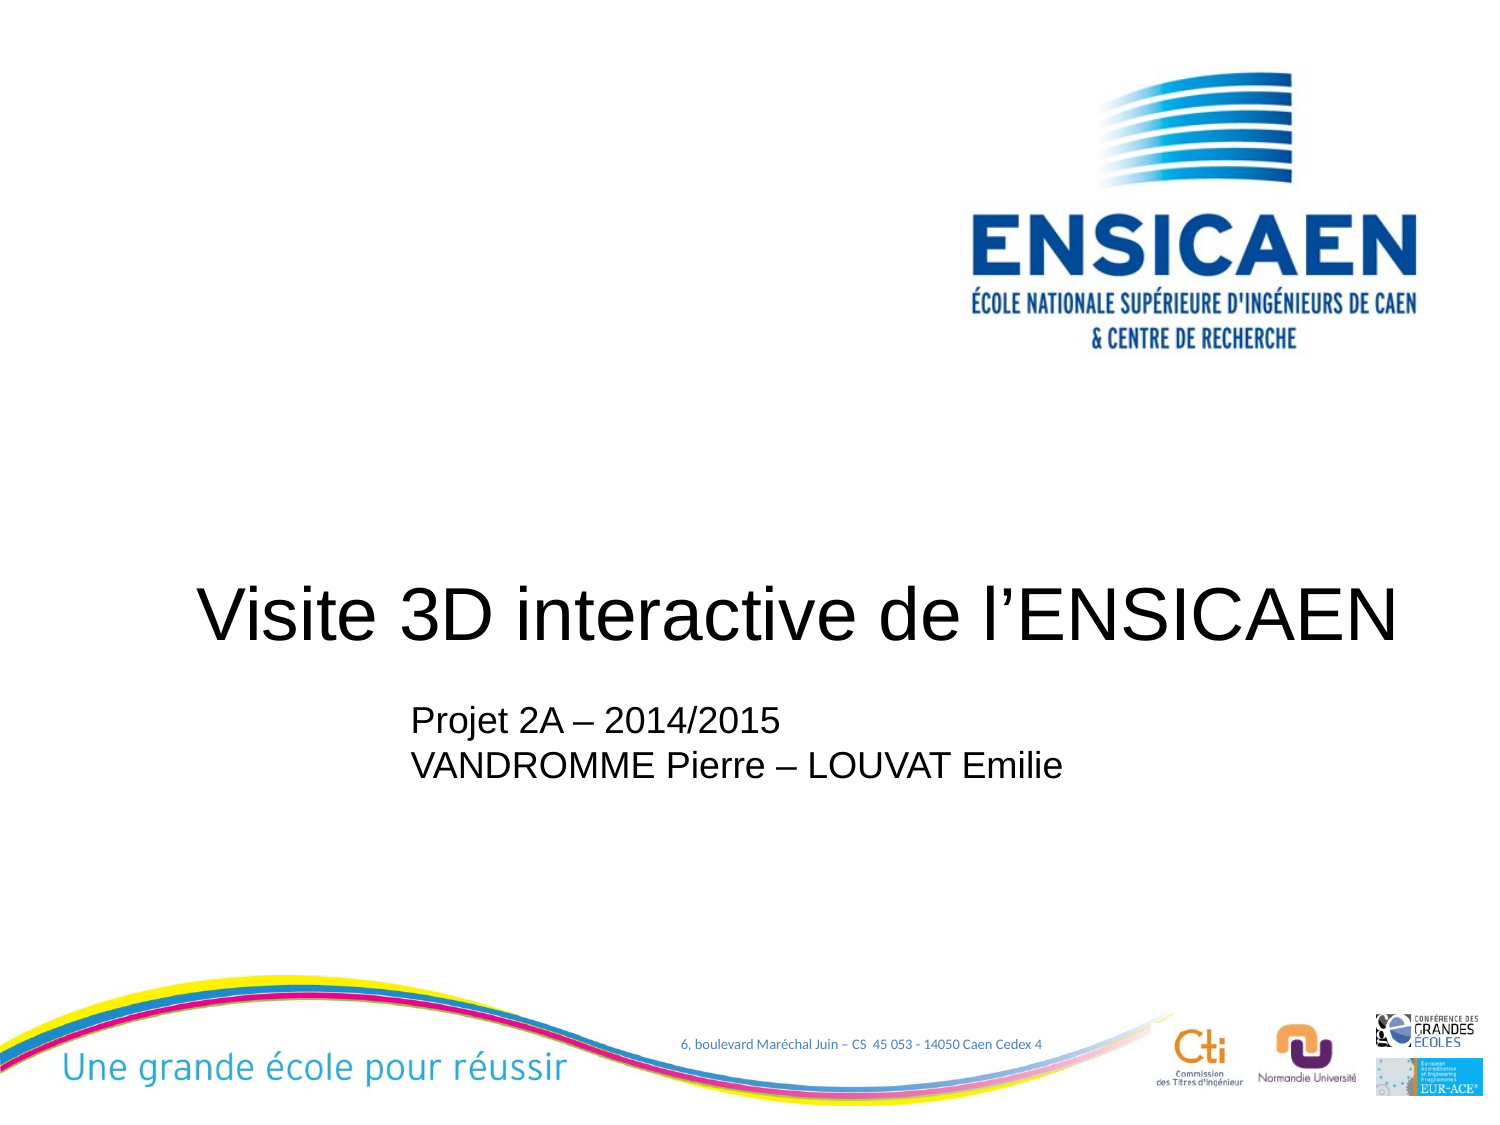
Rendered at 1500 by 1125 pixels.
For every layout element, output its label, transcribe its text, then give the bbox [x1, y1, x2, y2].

picture [0, 975, 1245, 1106]
picture [1257, 1023, 1356, 1083]
picture [1376, 1014, 1478, 1047]
text_box Projet 2A – 2014/2015 VANDROMME Pierre – LOUVAT Emilie [395, 680, 1446, 799]
picture [1376, 1058, 1478, 1096]
picture [962, 66, 1427, 356]
title Visite 3D interactive de l’ENSICAEN [171, 550, 1447, 784]
